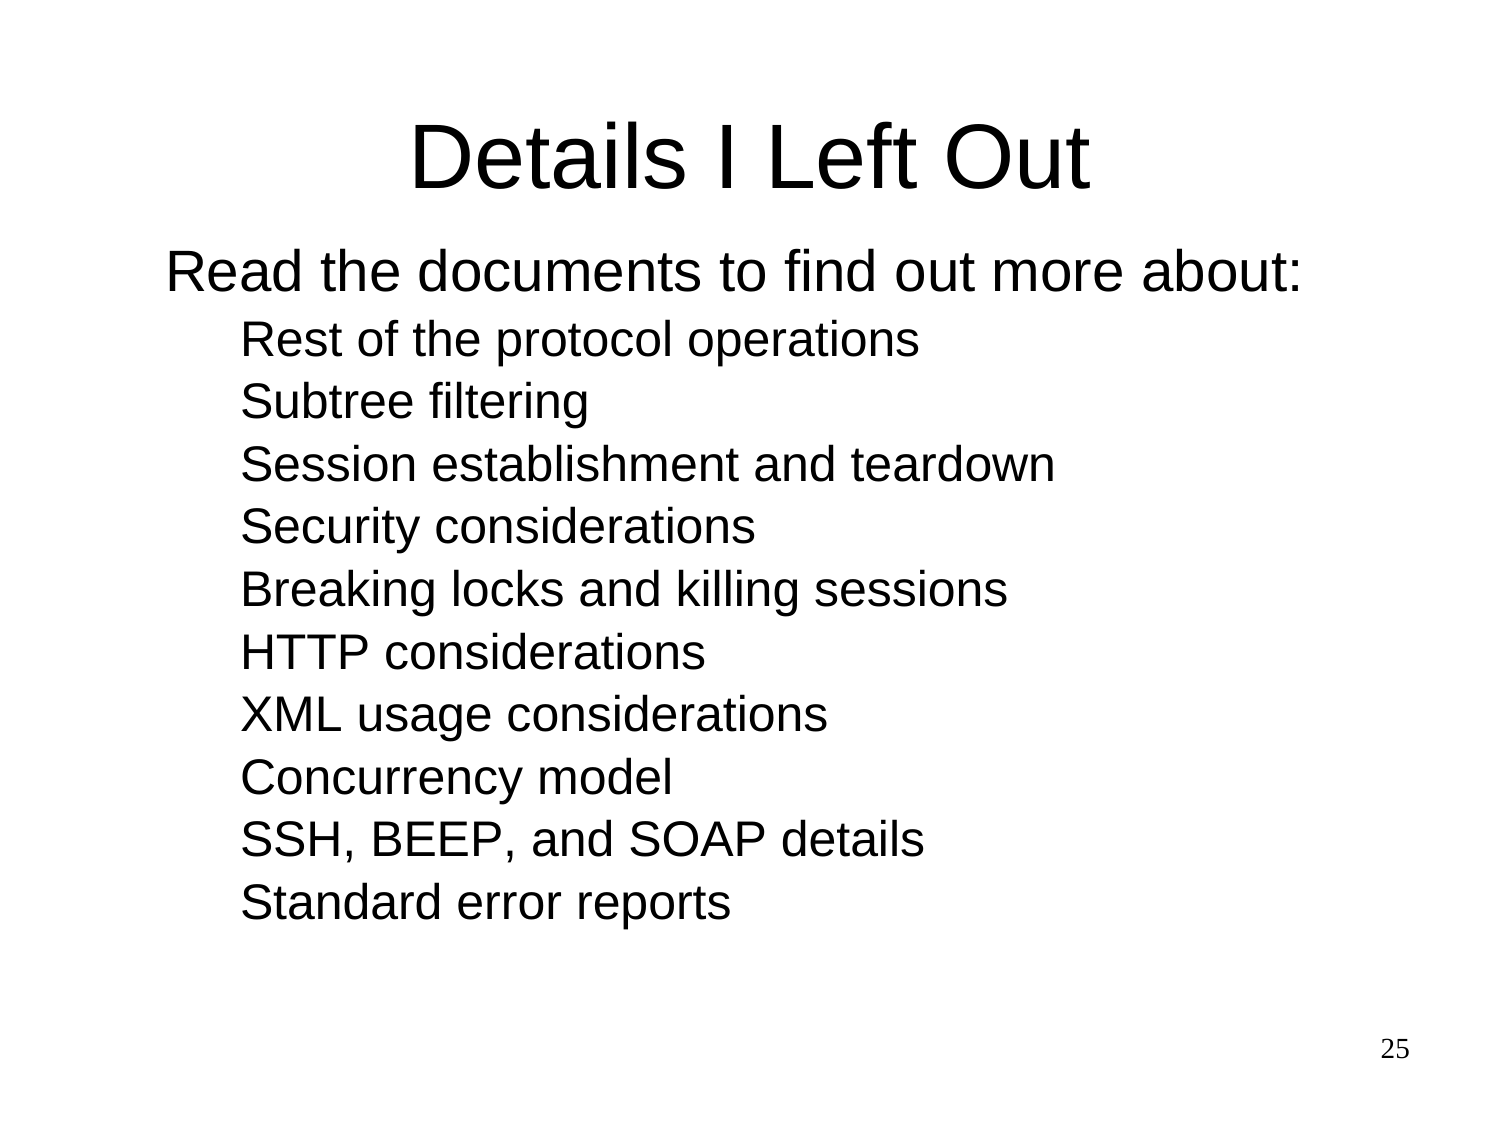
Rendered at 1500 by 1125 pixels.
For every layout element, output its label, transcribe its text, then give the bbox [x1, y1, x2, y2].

title Details I Left Out [75, 61, 1426, 216]
list Read the documents to find out more about: Rest of the protocol operations Subtree filtering Session establishment and teardown Security considerations Breaking locks and killing sessions HTTP considerations XML usage considerations Concurrency model SSH, BEEP, and SOAP details Standard error reports [149, 237, 1400, 976]
